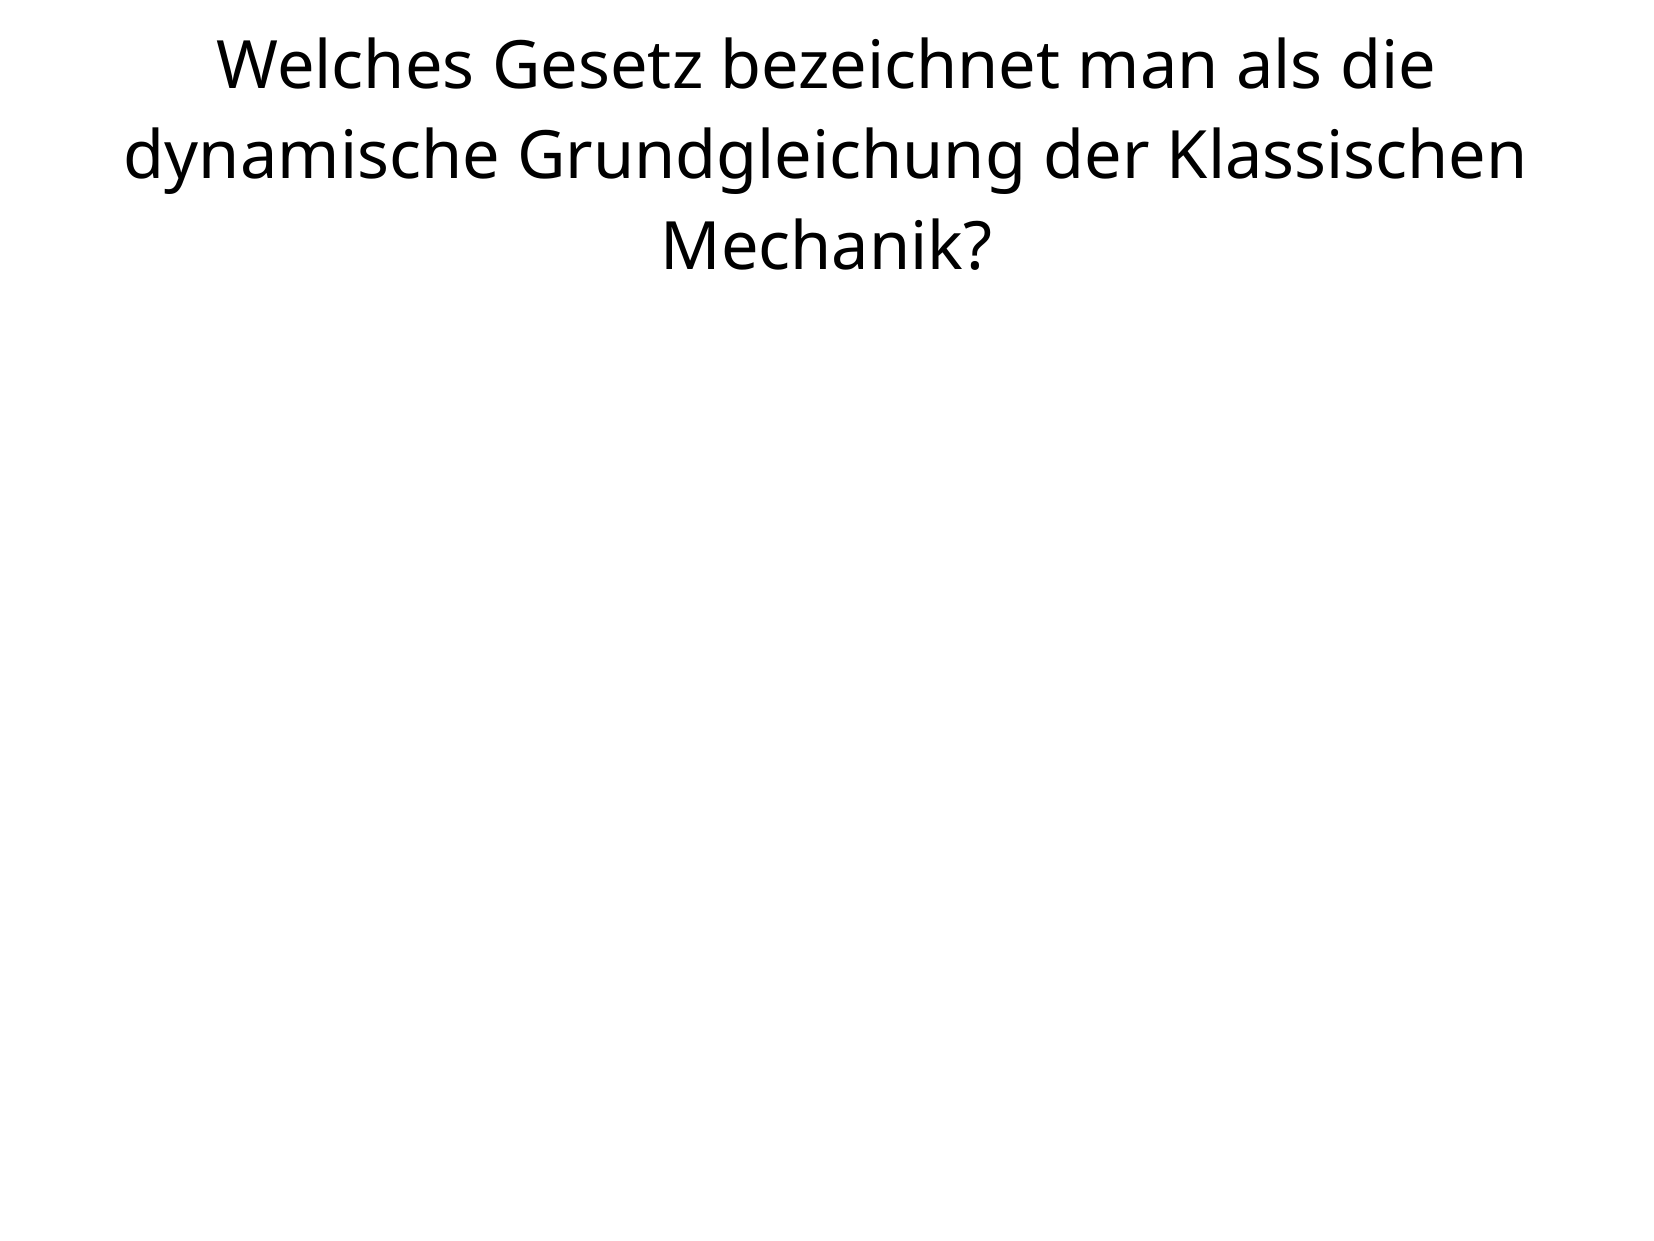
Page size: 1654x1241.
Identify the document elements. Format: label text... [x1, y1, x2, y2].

title Welches Gesetz bezeichnet man als die dynamische Grundgleichung der Klassischen Mechanik? [82, 20, 1571, 286]
